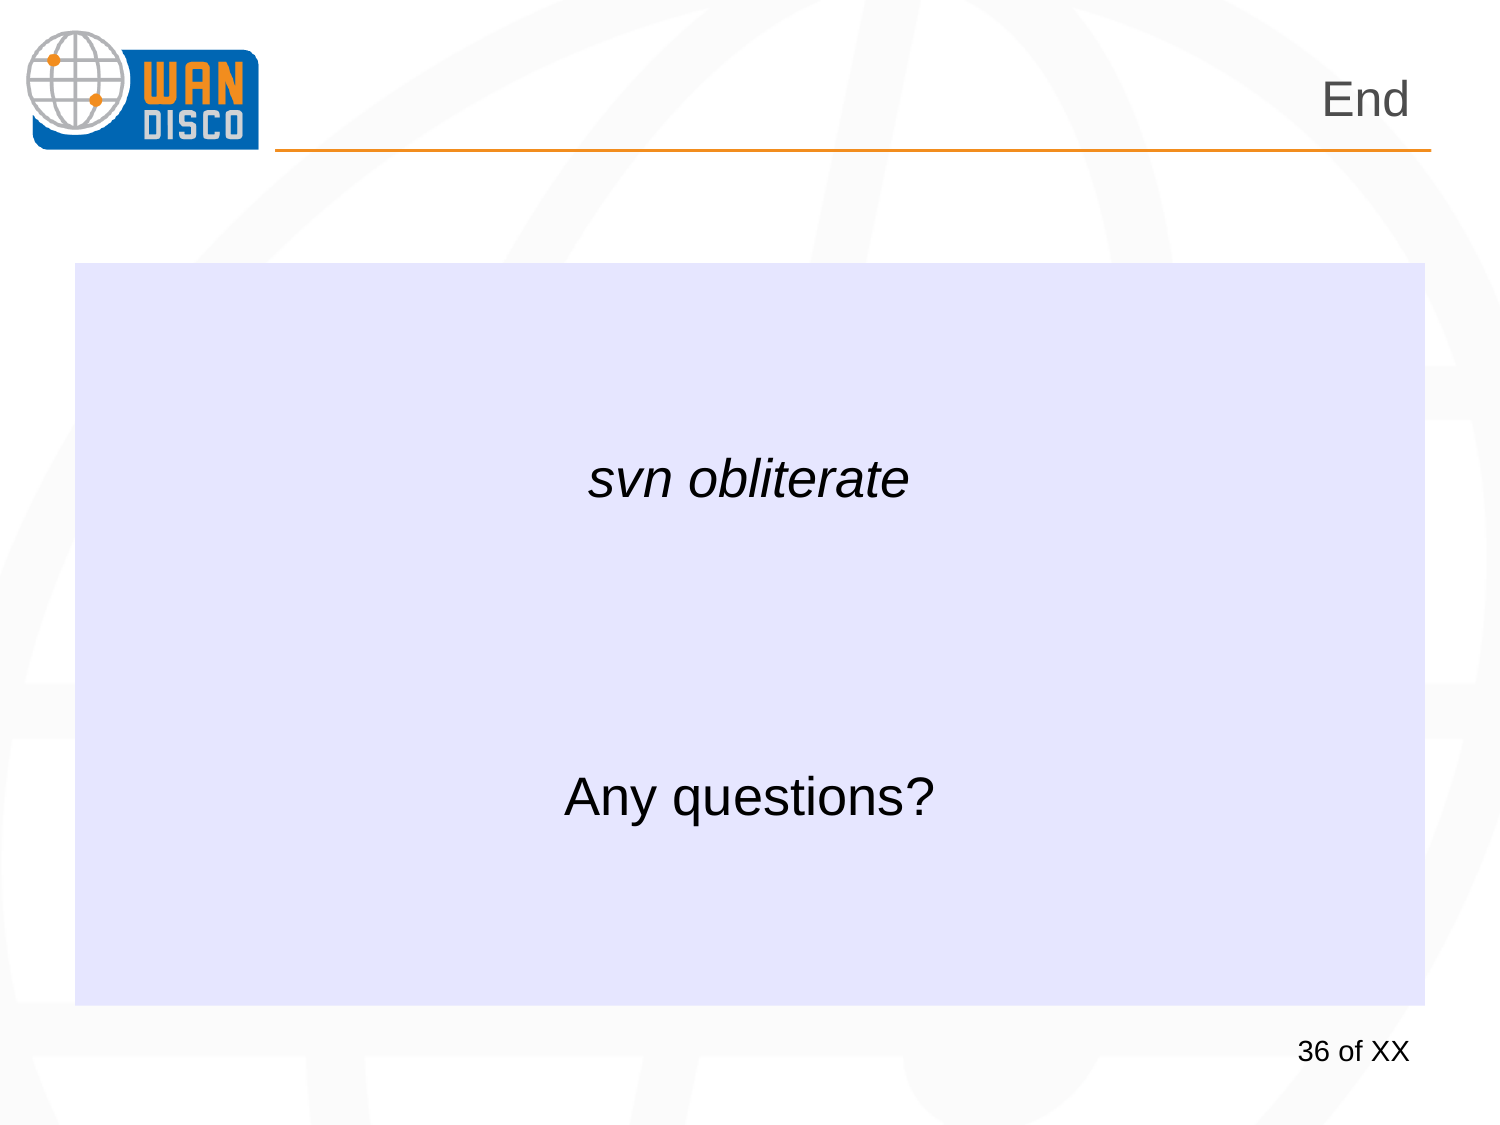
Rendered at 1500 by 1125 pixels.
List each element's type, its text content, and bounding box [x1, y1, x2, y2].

title End [265, 37, 1425, 156]
picture [0, 0, 1500, 1125]
subtitle svn obliterate Any questions? [75, 263, 1425, 1006]
